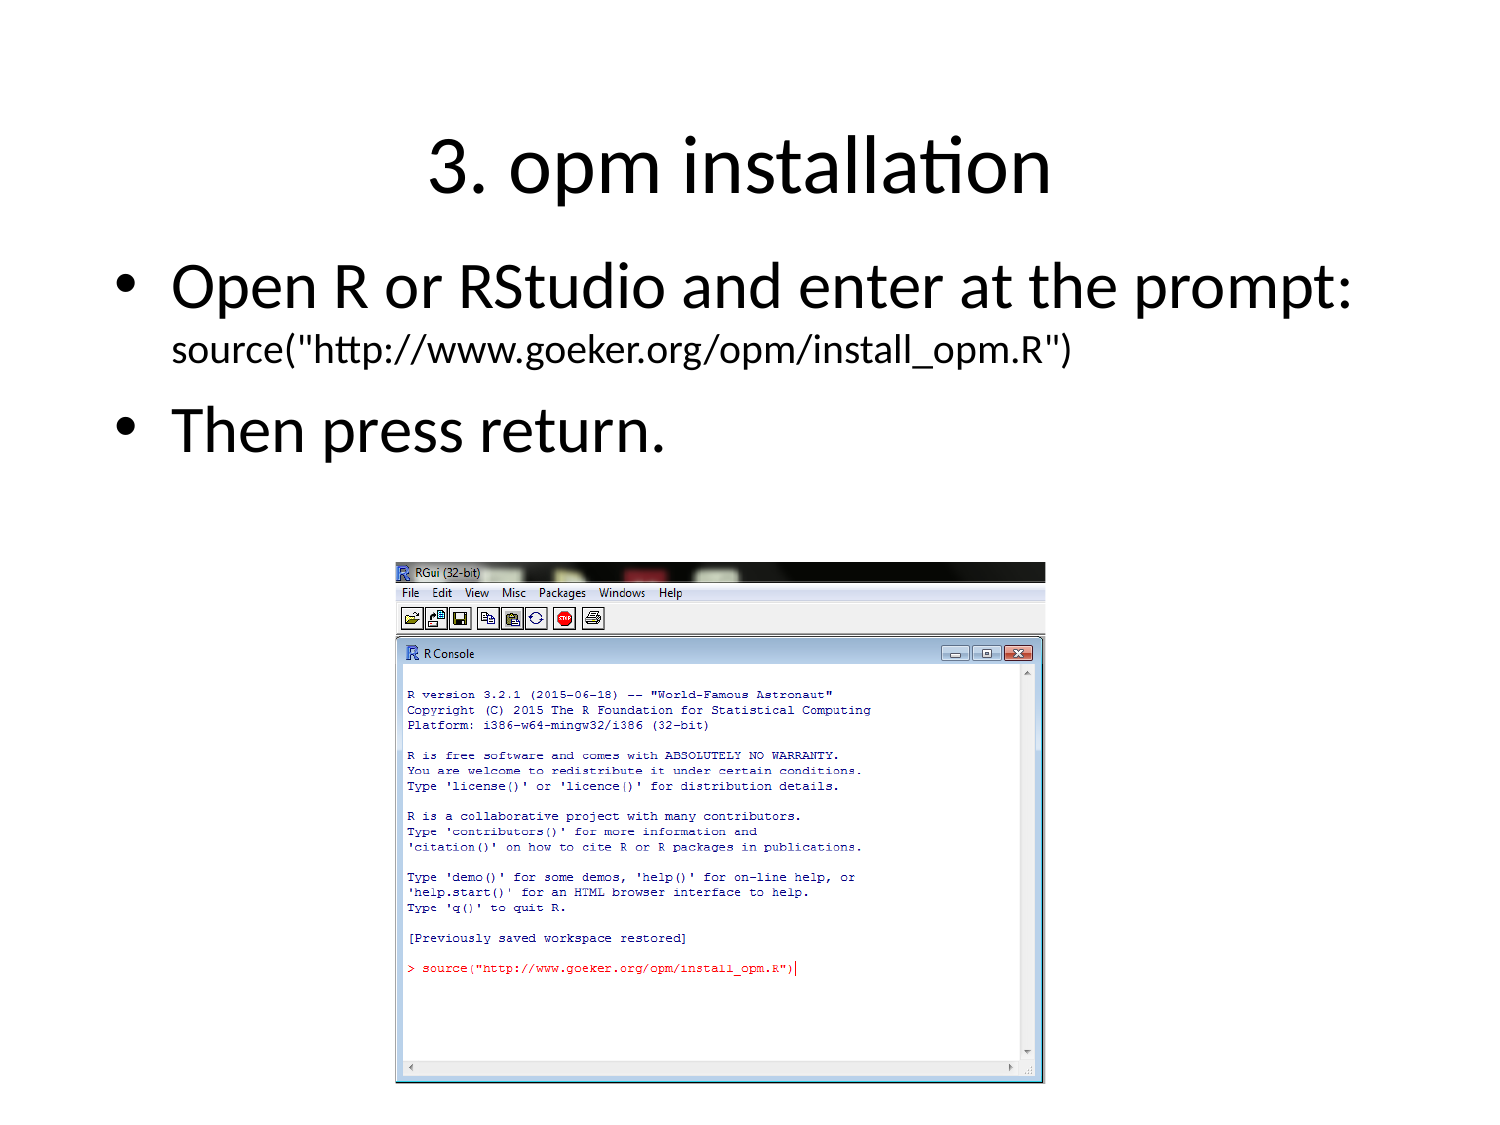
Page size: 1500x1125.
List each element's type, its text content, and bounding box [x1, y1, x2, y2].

text_box Open R or RStudio and enter at the prompt: source("http://www.goeker.org/opm/install_opm.R") Then press return. [99, 234, 1450, 977]
picture [395, 562, 1046, 1084]
text_box 3. opm installation [74, 66, 1425, 254]
